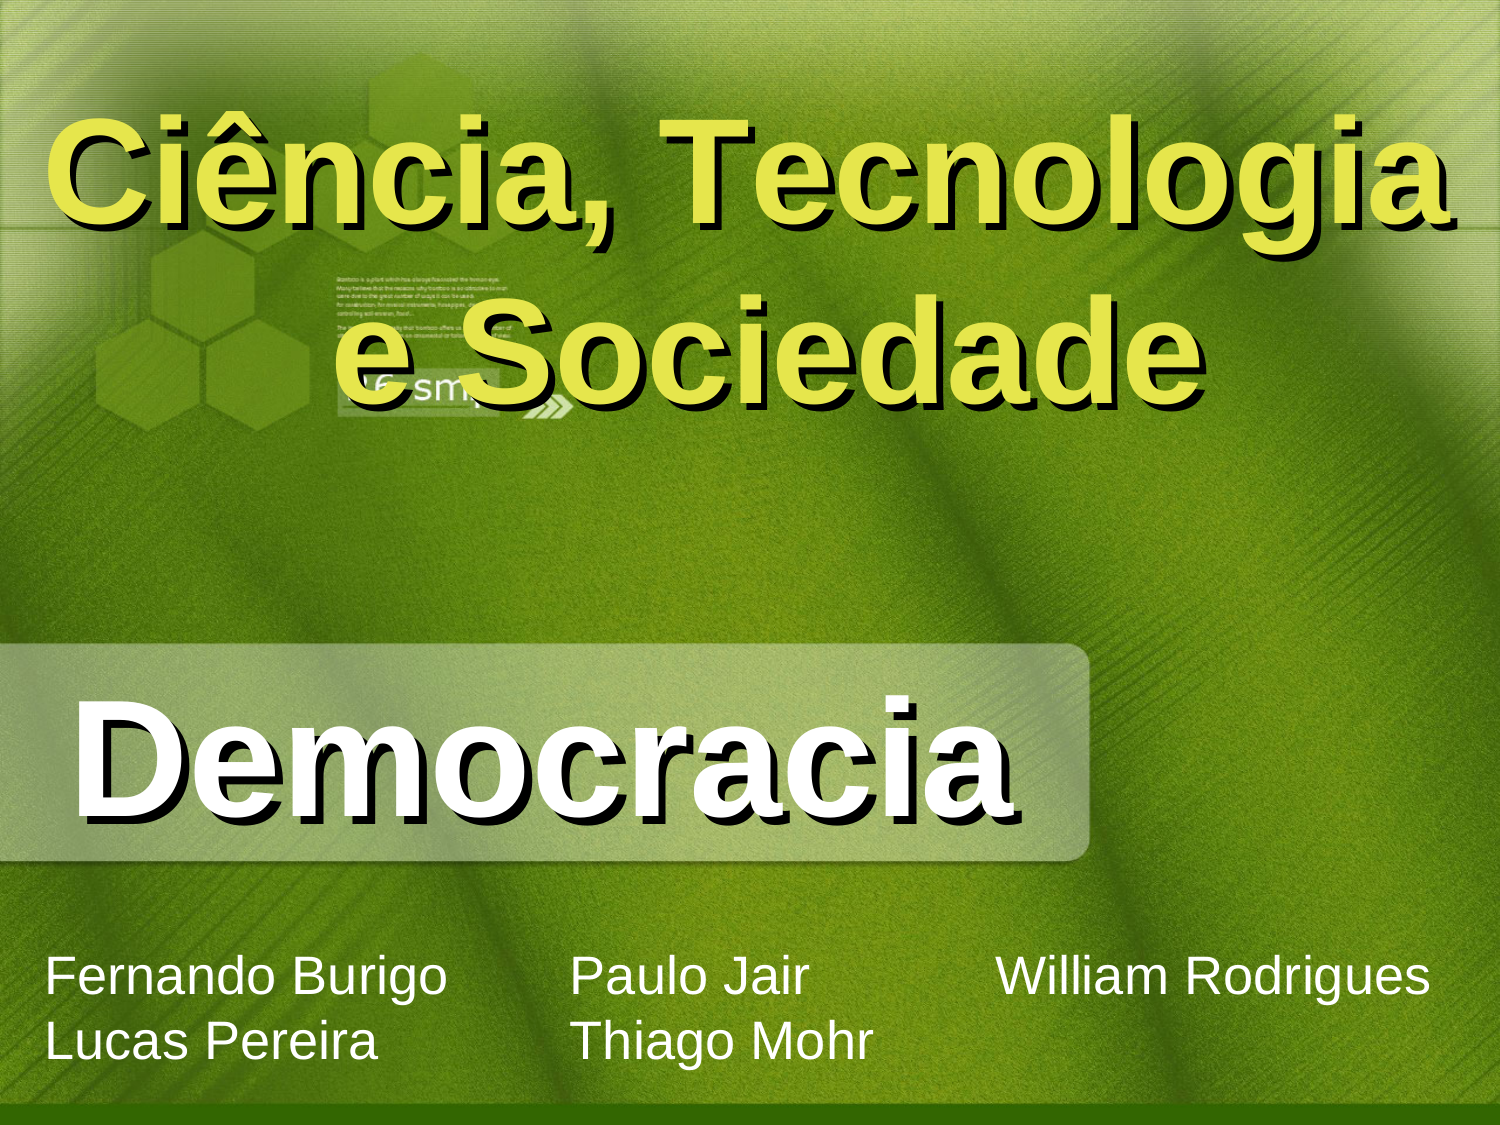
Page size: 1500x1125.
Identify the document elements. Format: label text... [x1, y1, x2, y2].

text_box Ciência, Tecnologia e Sociedade [27, 66, 1500, 442]
text_box William Rodrigues [980, 933, 1463, 1013]
picture [0, 0, 1500, 1125]
title Democracia [53, 641, 1081, 858]
text_box Paulo Jair Thiago Mohr [555, 933, 890, 1078]
text_box Fernando Burigo Lucas Pereira [29, 933, 464, 1078]
